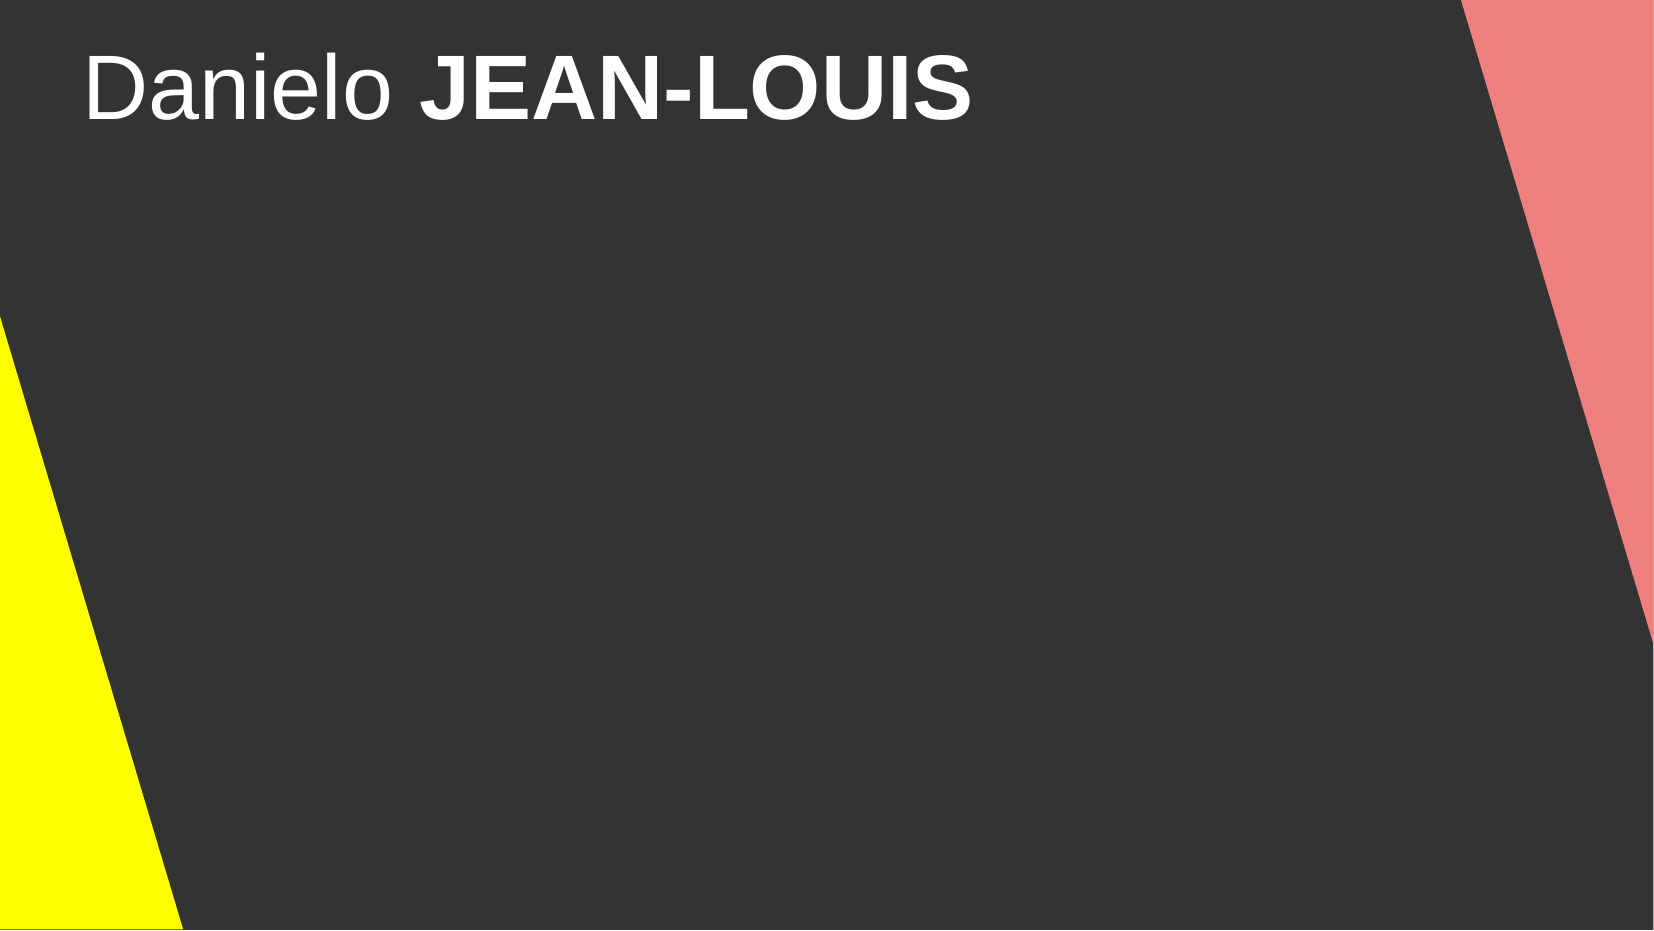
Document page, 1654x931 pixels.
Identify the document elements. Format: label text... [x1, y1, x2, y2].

text_box [1460, 0, 1654, 647]
text_box [0, 316, 184, 930]
subtitle Danielo JEAN-LOUIS [82, 36, 1571, 758]
